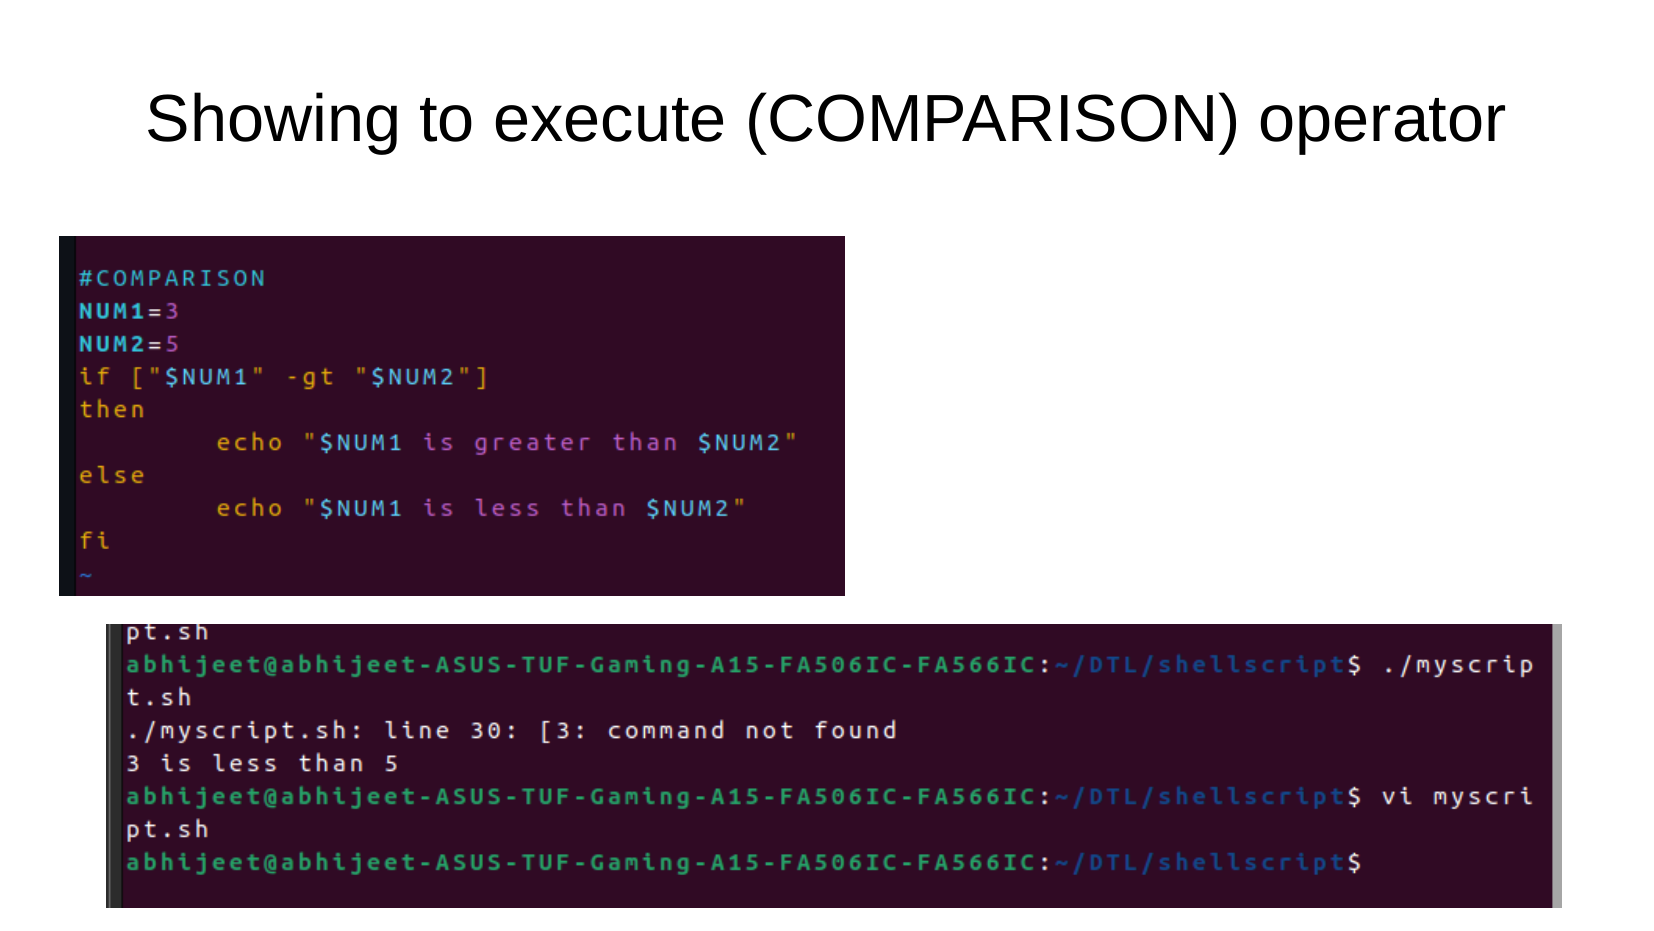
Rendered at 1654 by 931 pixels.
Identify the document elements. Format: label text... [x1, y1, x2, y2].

title Showing to execute (COMPARISON) operator [82, 37, 1571, 193]
picture [106, 625, 1562, 908]
picture [59, 236, 845, 596]
